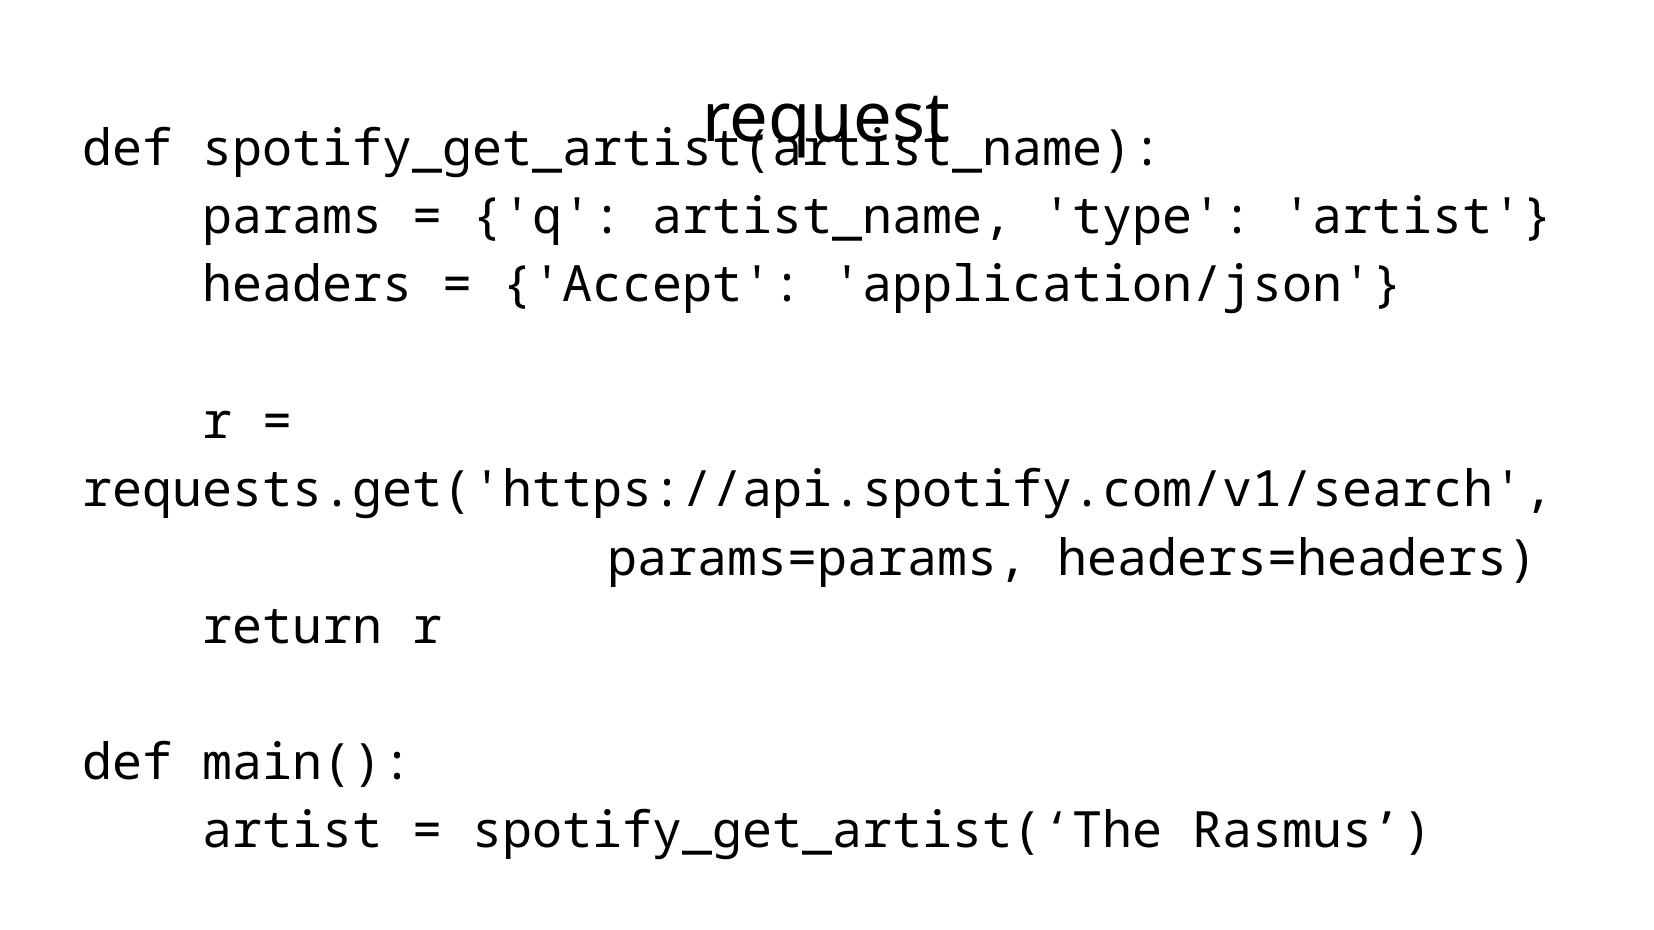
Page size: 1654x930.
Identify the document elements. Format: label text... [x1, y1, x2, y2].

title request [82, 36, 1571, 193]
subtitle def spotify_get_artist(artist_name): params = {'q': artist_name, 'type': 'artist'} headers = {'Accept': 'application/json'} r = requests.get('https://api.spotify.com/v1/search', params=params, headers=headers) return r def main(): artist = spotify_get_artist(‘The Rasmus’) [82, 217, 1571, 757]
